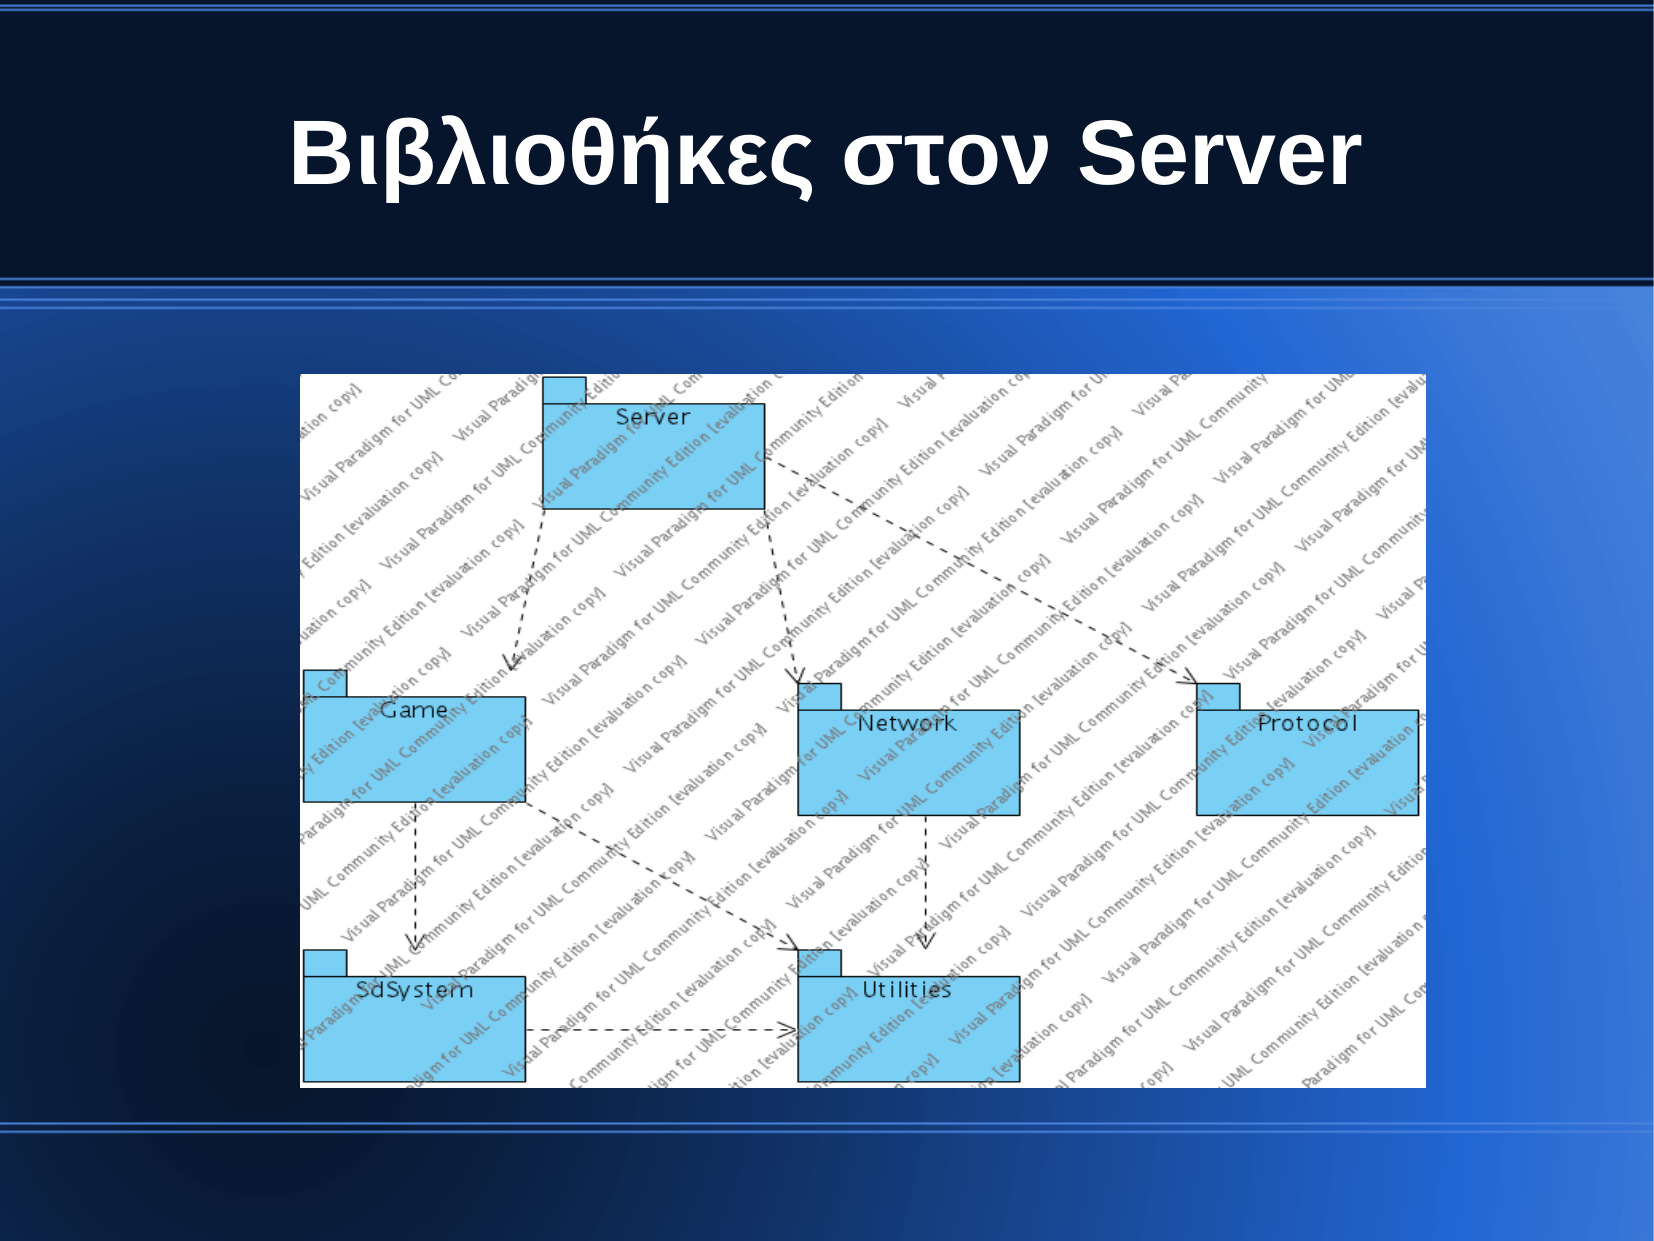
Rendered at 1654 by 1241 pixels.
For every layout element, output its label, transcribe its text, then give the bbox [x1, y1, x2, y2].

picture [0, 0, 1654, 1241]
title Βιβλιοθήκες στον Server [82, 49, 1571, 257]
